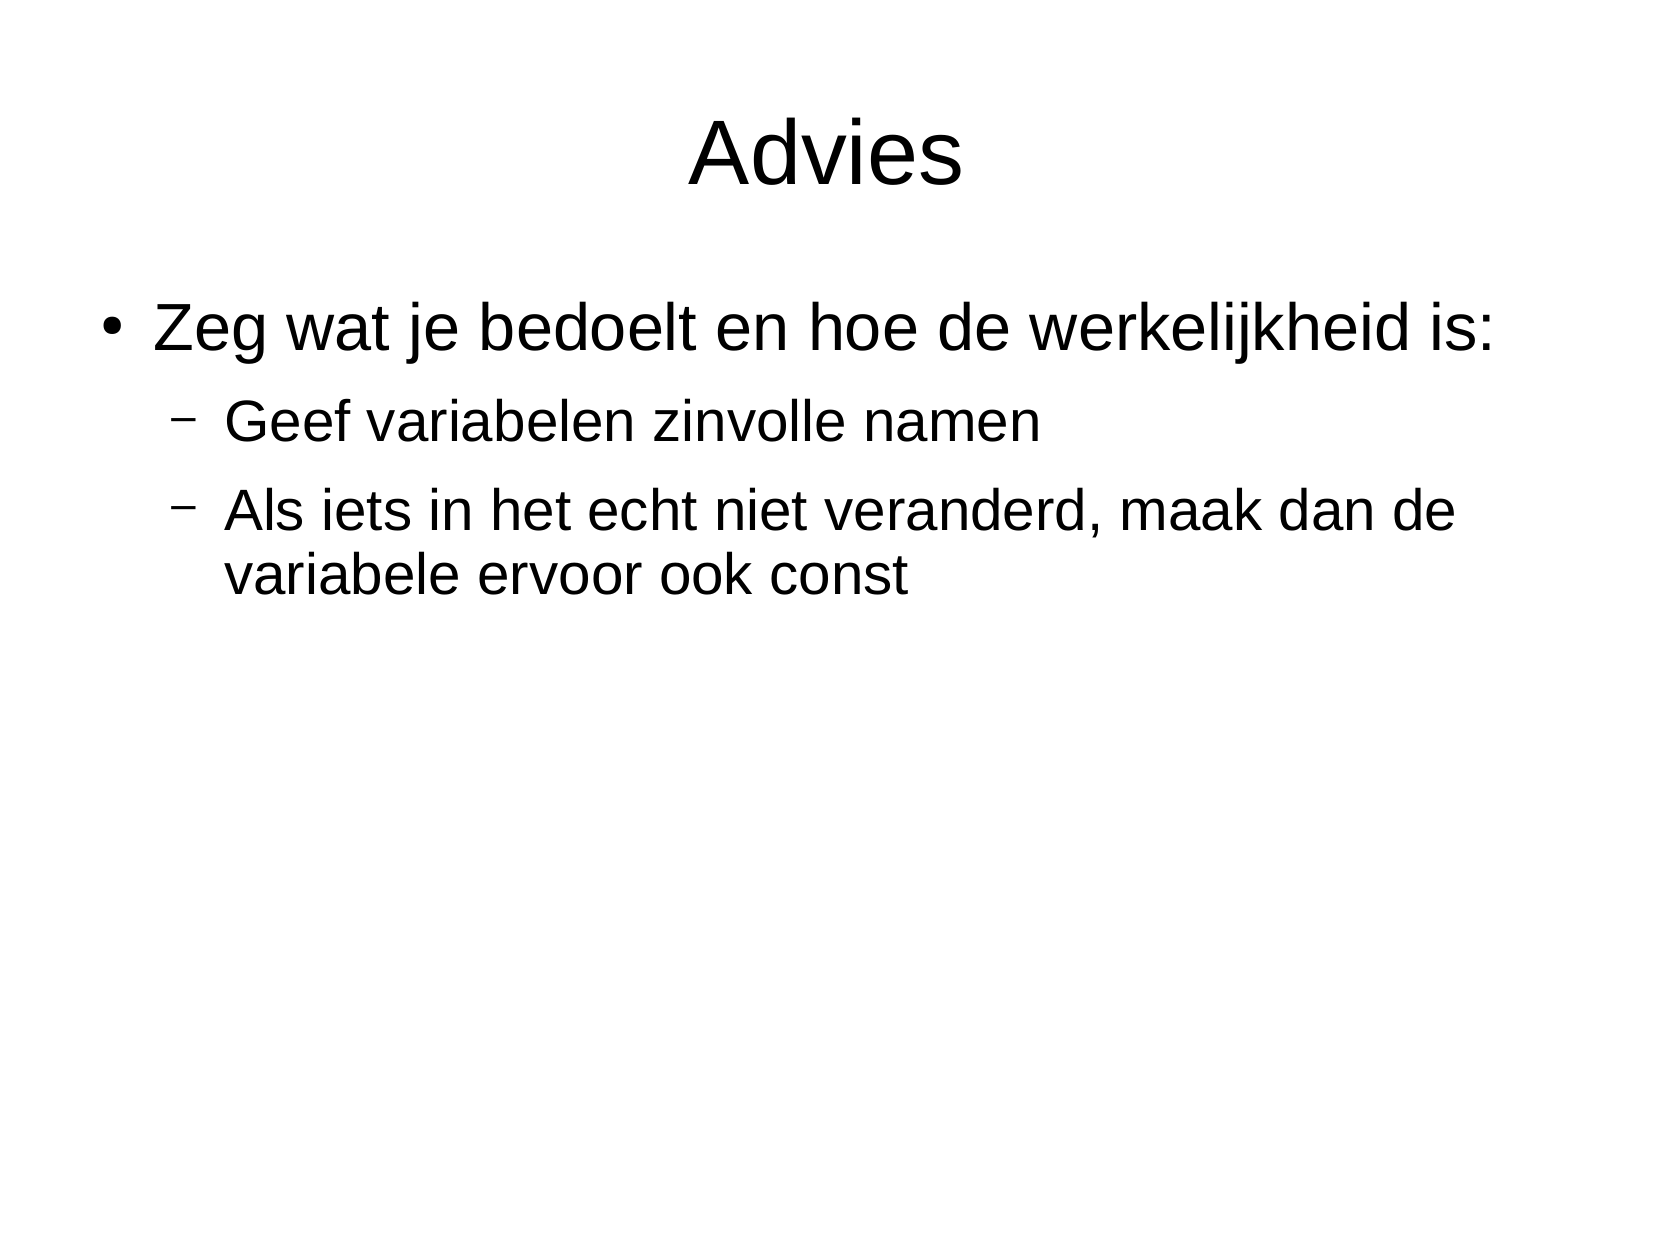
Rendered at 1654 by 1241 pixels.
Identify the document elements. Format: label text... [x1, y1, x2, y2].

title Advies [82, 49, 1571, 257]
list Zeg wat je bedoelt en hoe de werkelijkheid is: Geef variabelen zinvolle namen Als iets in het echt niet veranderd, maak dan de variabele ervoor ook const [82, 290, 1571, 1010]
